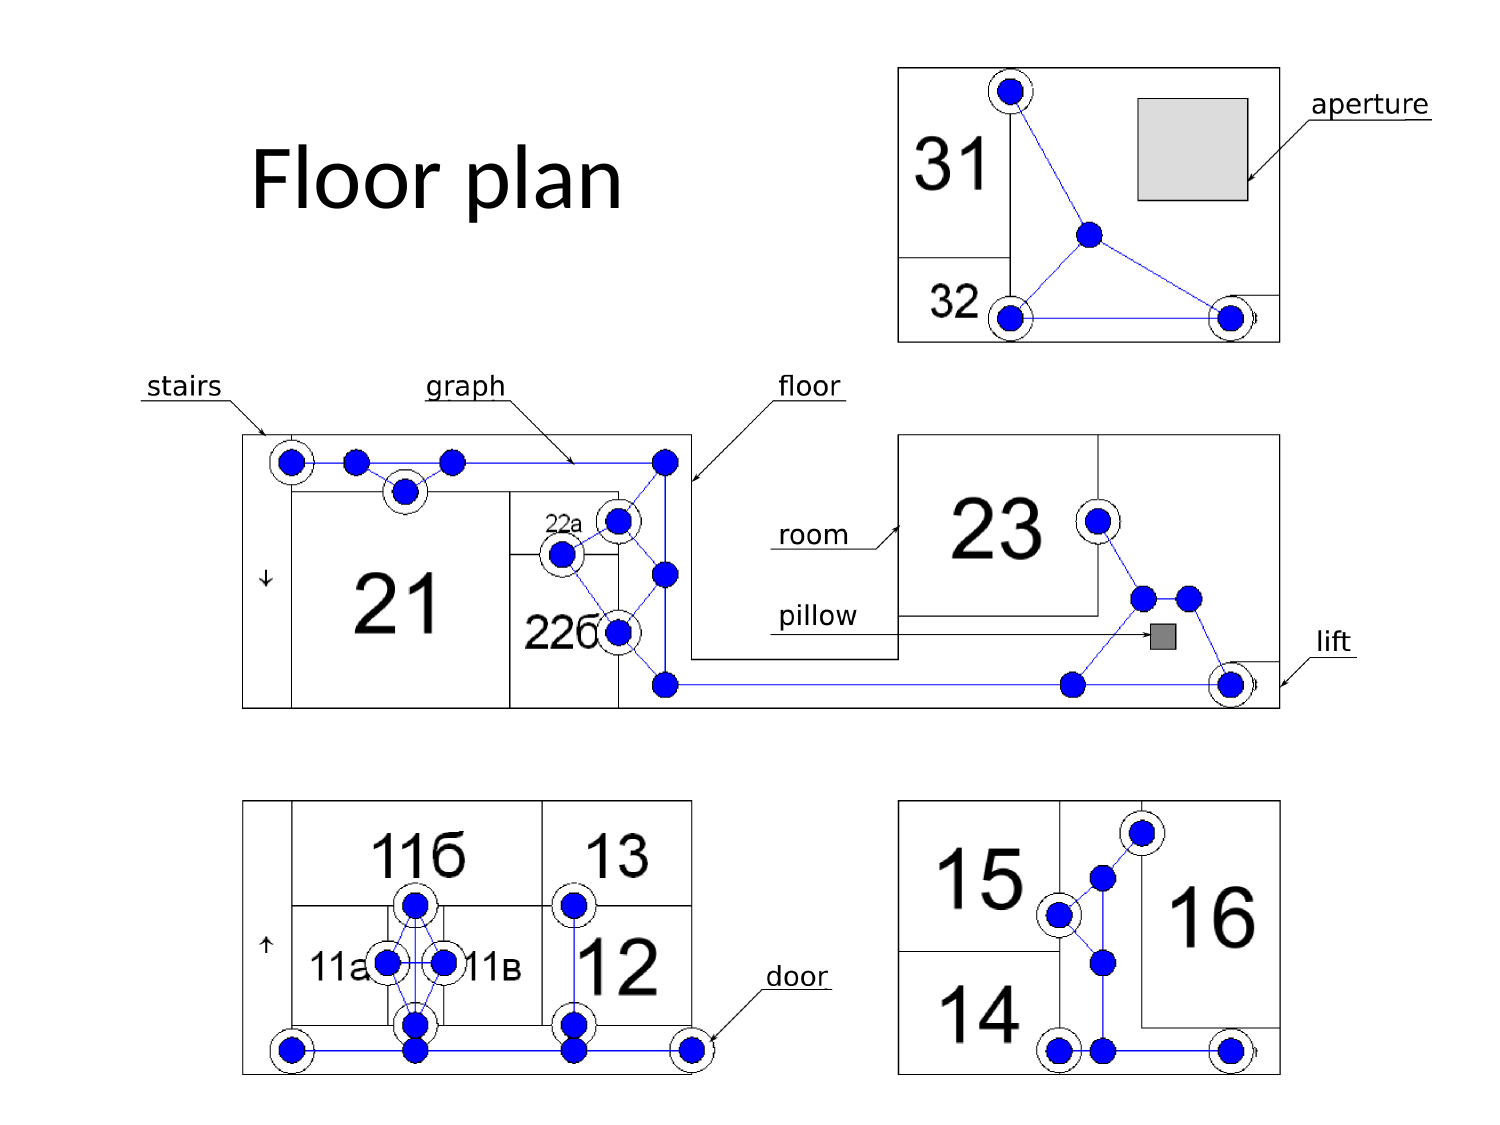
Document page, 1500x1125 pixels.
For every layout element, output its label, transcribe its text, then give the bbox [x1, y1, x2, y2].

picture [68, 67, 1432, 1075]
title Floor plan [0, 78, 876, 266]
